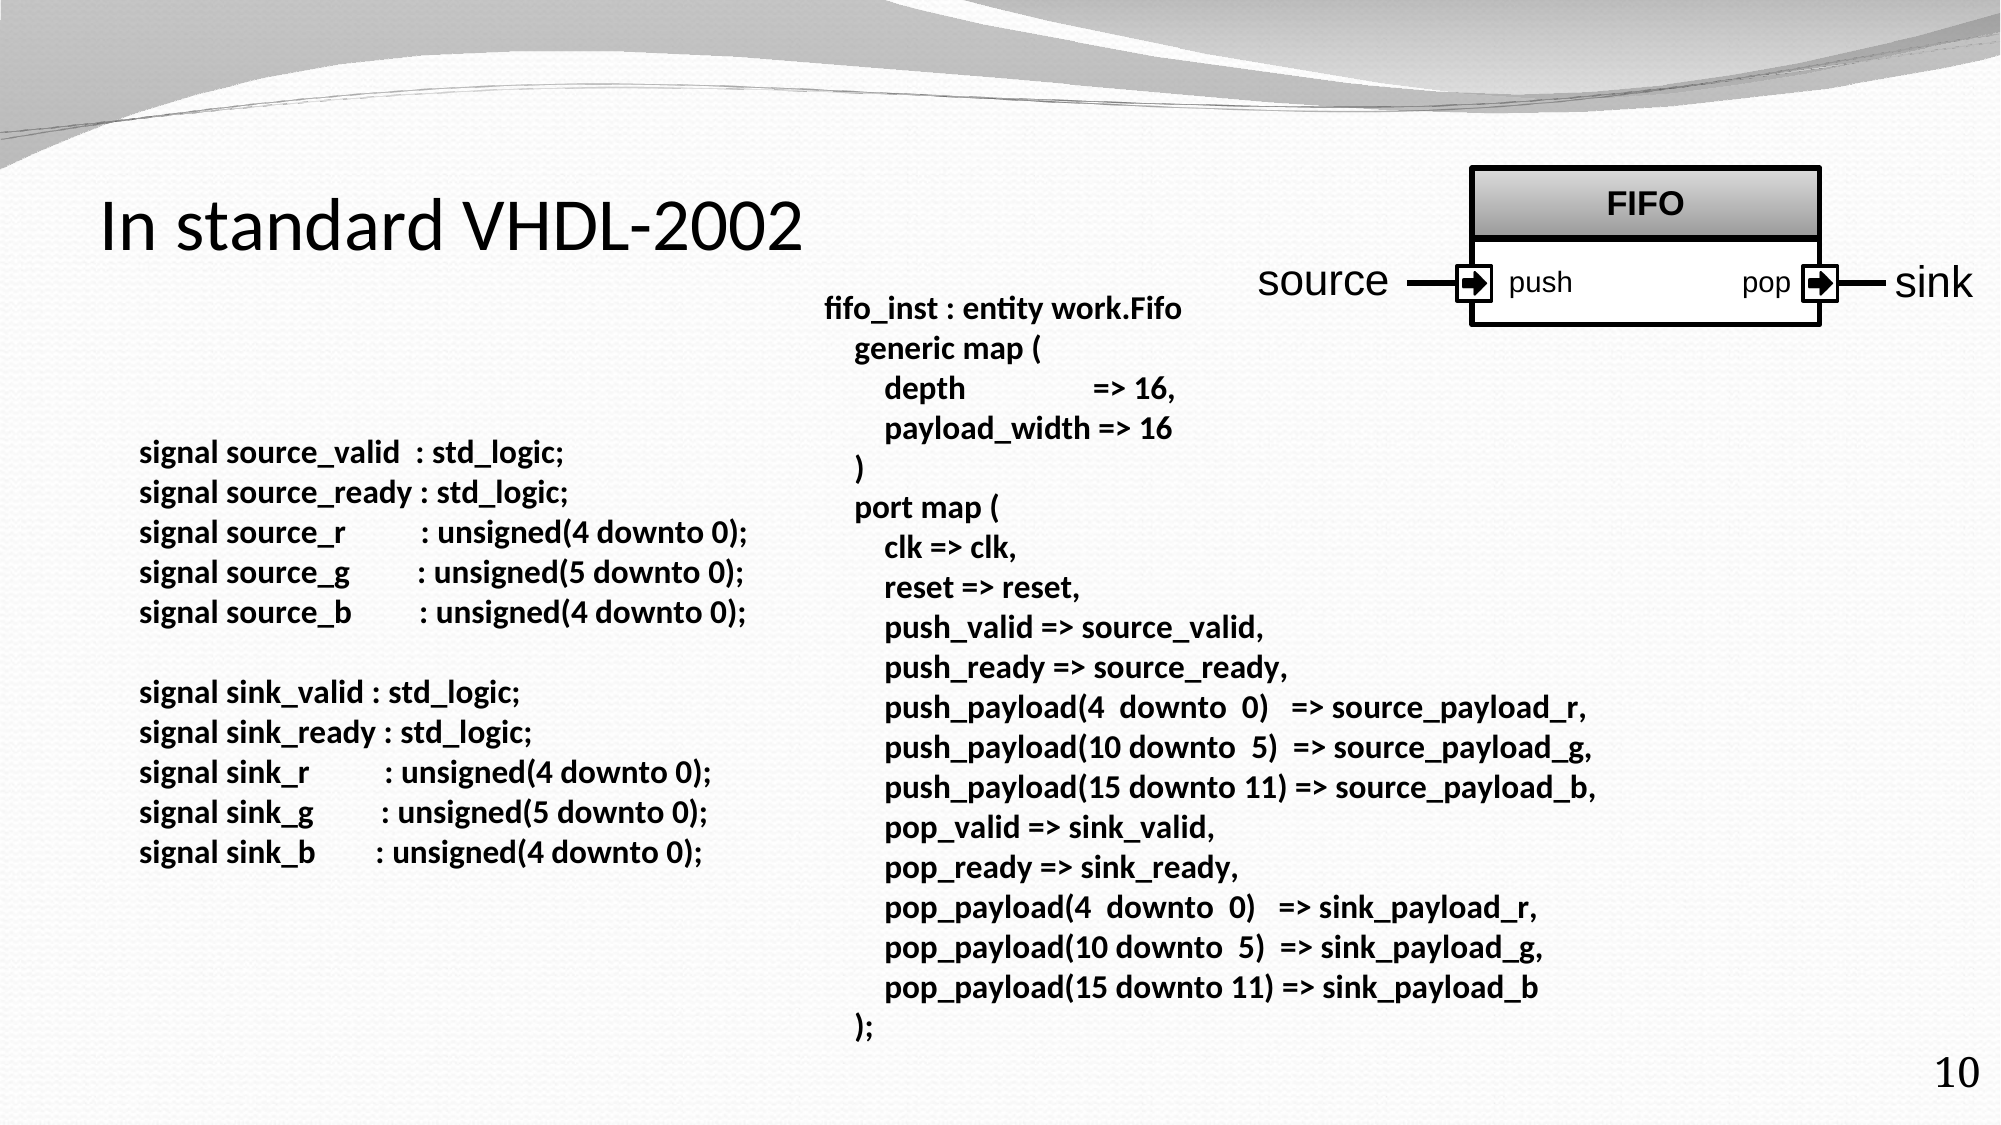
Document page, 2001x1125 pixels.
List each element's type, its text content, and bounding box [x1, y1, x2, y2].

title In standard VHDL-2002 [99, 78, 1985, 266]
picture [0, 0, 2001, 1125]
text_box fifo_inst : entity work.Fifo generic map ( depth => 16, payload_width => 16 ) port map ( clk => clk, reset => reset, push_valid => source_valid, push_ready => source_ready, push_payload(4 downto 0) => source_payload_r, push_payload(10 downto 5) => source_payload_g, push_payload(15 downto 11) => source_payload_b, pop_valid => sink_valid, pop_ready => sink_ready, pop_payload(4 downto 0) => sink_payload_r, pop_payload(10 downto 5) => sink_payload_g, pop_payload(15 downto 11) => sink_payload_b ); [779, 278, 1928, 1125]
text_box <numéro> [1813, 1042, 1981, 1103]
text_box signal source_valid : std_logic; signal source_ready : std_logic; signal source_r : unsigned(4 downto 0); signal source_g : unsigned(5 downto 0); signal source_b : unsigned(4 downto 0); signal sink_valid : std_logic; signal sink_ready : std_logic; signal sink_r : unsigned(4 downto 0); signal sink_g : unsigned(5 downto 0); signal sink_b : unsigned(4 downto 0); [94, 423, 779, 934]
